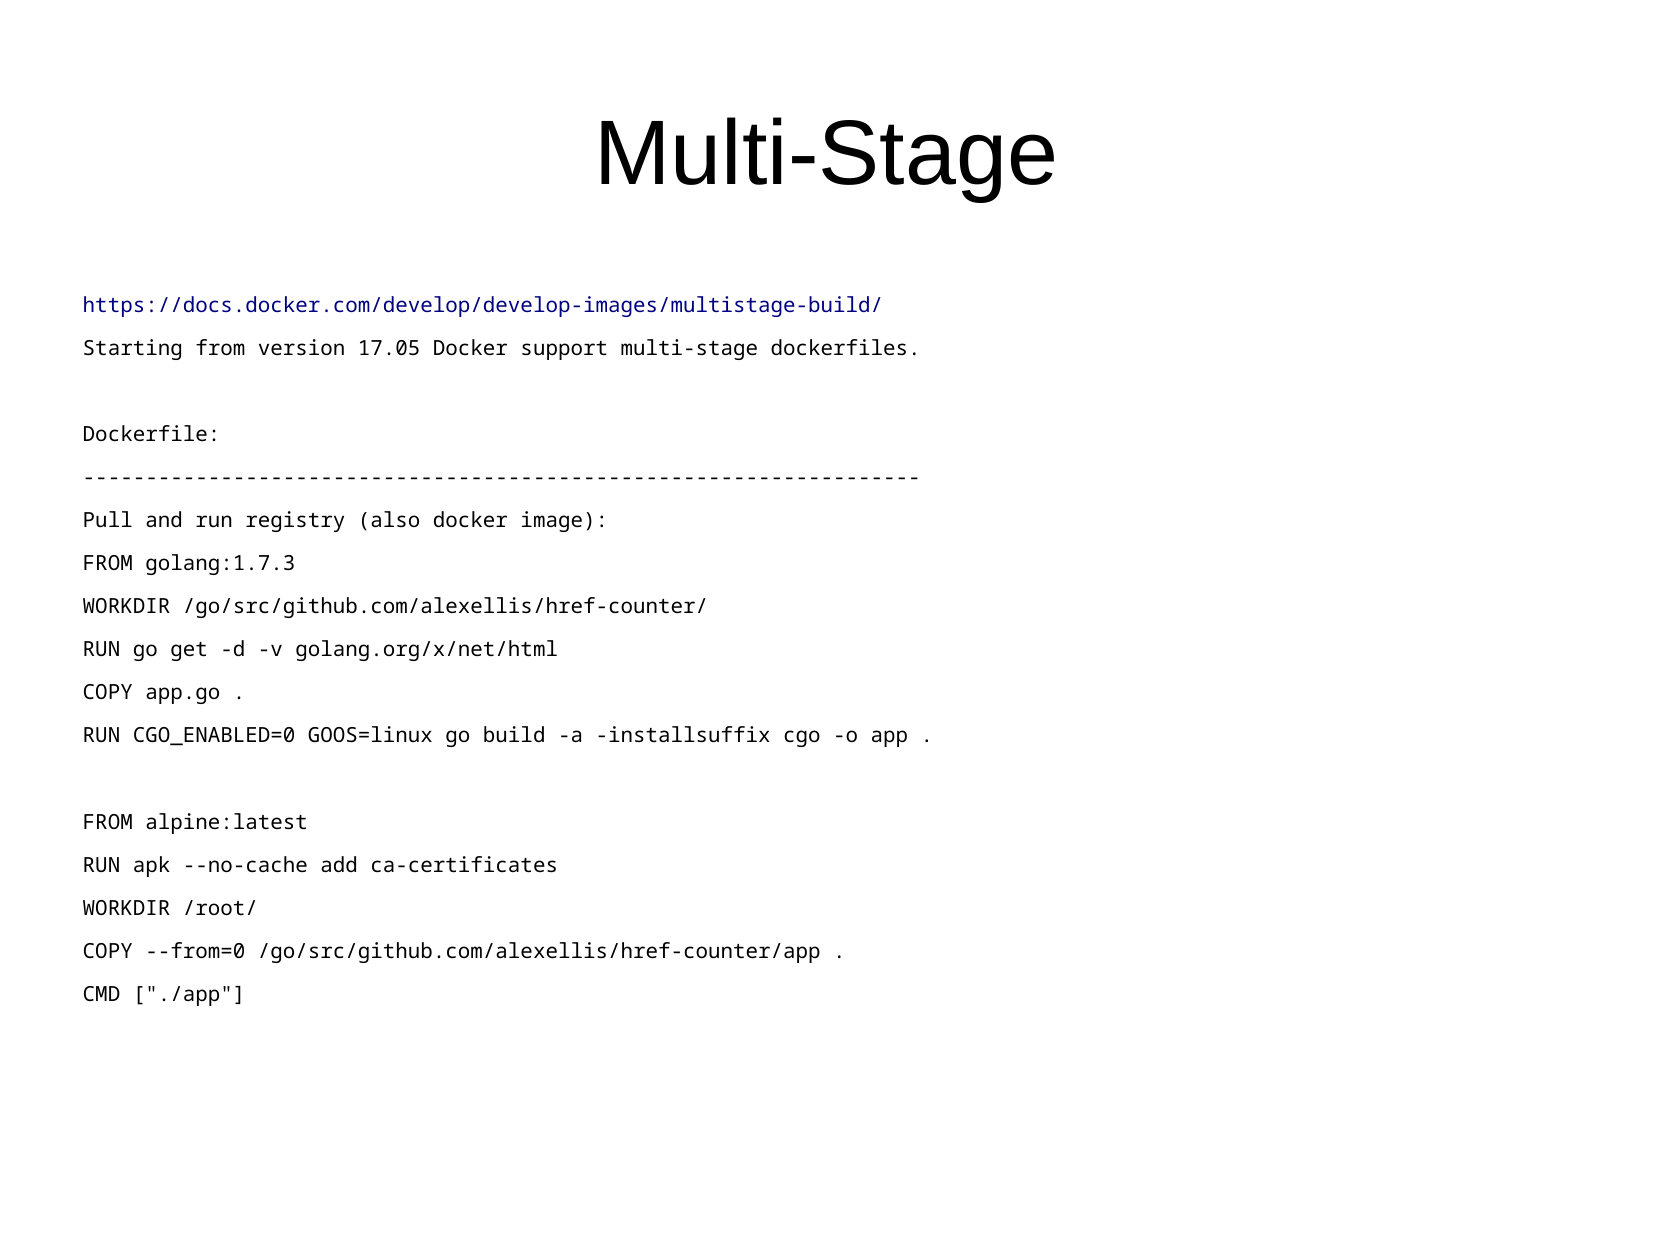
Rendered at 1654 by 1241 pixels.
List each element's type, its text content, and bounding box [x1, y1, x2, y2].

list https://docs.docker.com/develop/develop-images/multistage-build/ Starting from version 17.05 Docker support multi-stage dockerfiles. Dockerfile: ------------------------------------------------------------------- Pull and run registry (also docker image): FROM golang:1.7.3 WORKDIR /go/src/github.com/alexellis/href-counter/ RUN go get -d -v golang.org/x/net/html COPY app.go . RUN CGO_ENABLED=0 GOOS=linux go build -a -installsuffix cgo -o app . FROM alpine:latest RUN apk --no-cache add ca-certificates WORKDIR /root/ COPY --from=0 /go/src/github.com/alexellis/href-counter/app . CMD ["./app"] [82, 290, 1571, 1010]
title Multi-Stage [82, 49, 1571, 257]
